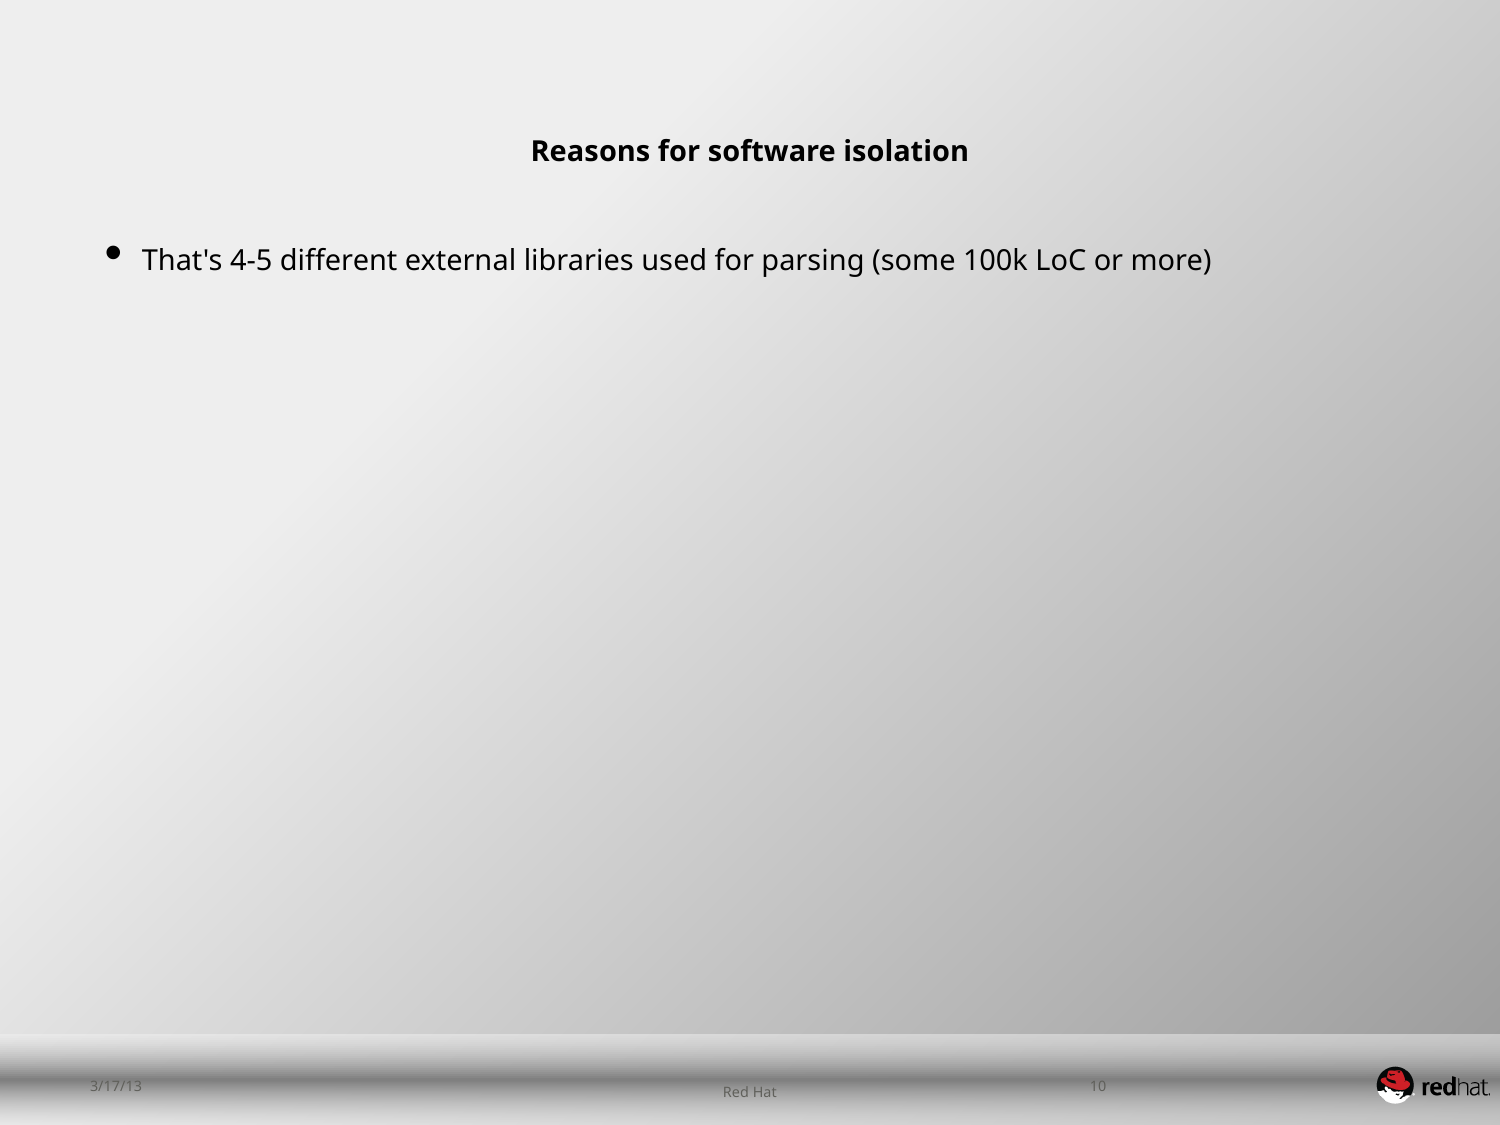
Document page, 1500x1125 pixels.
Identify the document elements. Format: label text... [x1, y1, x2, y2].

footer Red Hat [300, 1065, 1200, 1110]
slide_number <number> [1074, 1051, 1337, 1112]
list That's 4-5 different external libraries used for parsing (some 100k LoC or more) [74, 209, 1425, 1012]
slide_number 3/17/13 [75, 1051, 425, 1112]
title Reasons for software isolation [75, 22, 1426, 188]
picture [1364, 1057, 1500, 1110]
